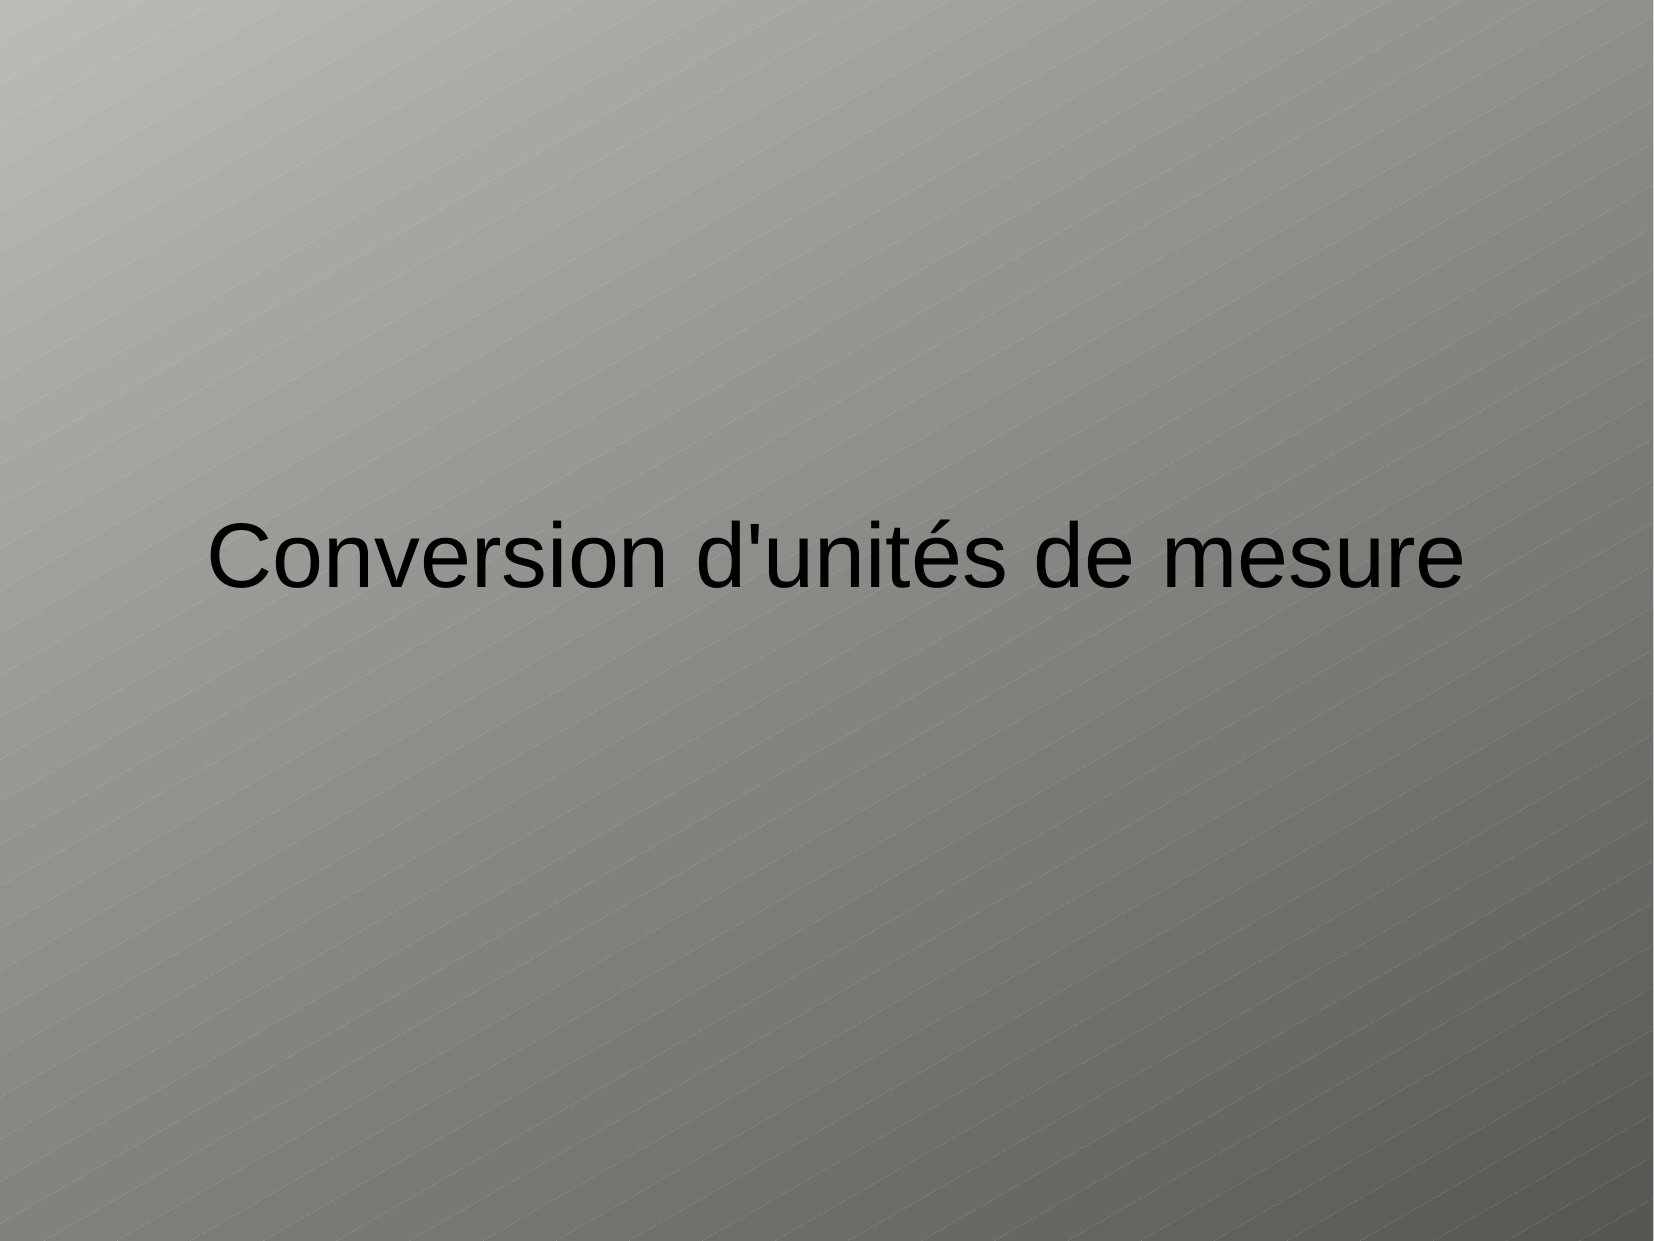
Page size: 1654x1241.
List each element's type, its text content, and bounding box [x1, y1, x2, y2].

title Conversion d'unités de mesure [106, 248, 1595, 864]
